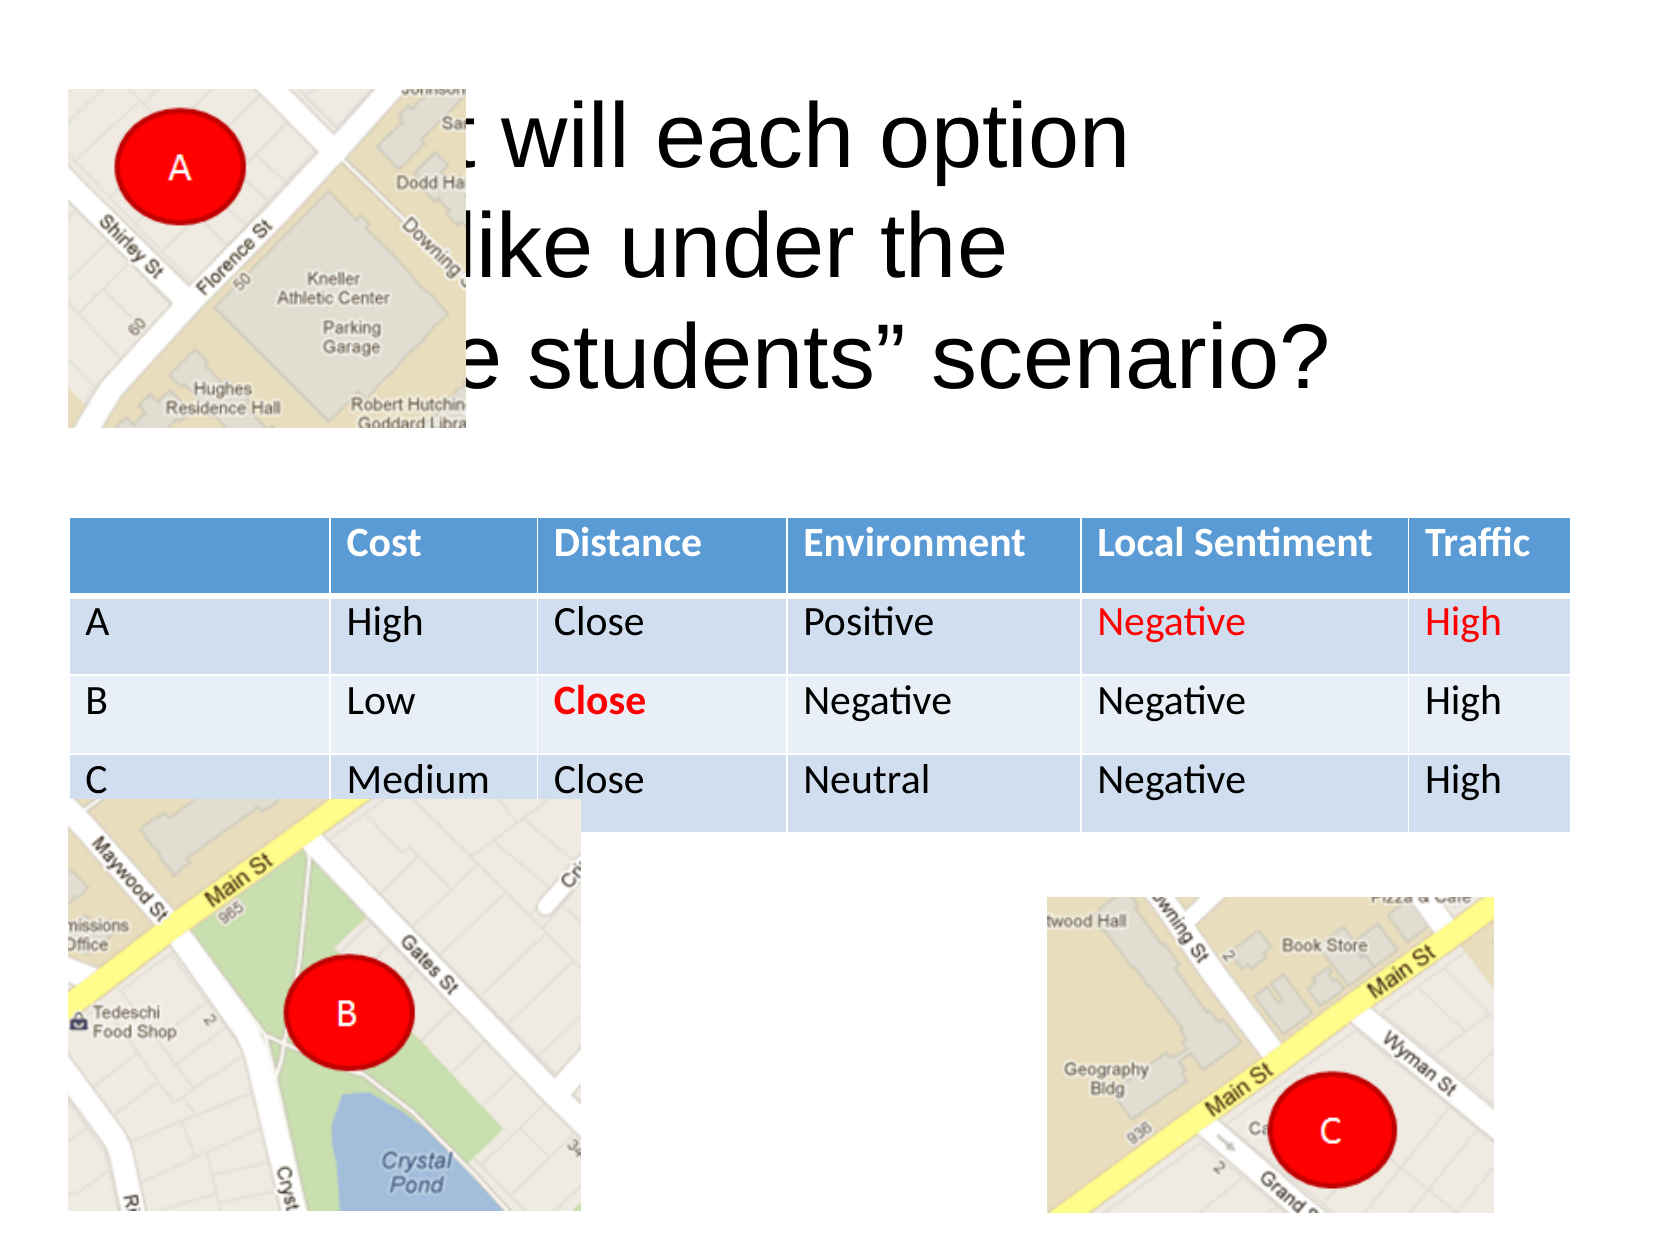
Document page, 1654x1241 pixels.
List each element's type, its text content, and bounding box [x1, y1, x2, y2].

table_cell Neutral [788, 755, 1080, 832]
table_header Distance [538, 518, 786, 593]
table_cell Low [331, 676, 537, 753]
table_header Cost [331, 518, 537, 593]
table_cell Positive [788, 599, 1080, 674]
table_cell Negative [1082, 599, 1408, 674]
table_header Local Sentiment [1082, 518, 1408, 593]
table_cell Close [538, 755, 786, 832]
table_cell Negative [788, 676, 1080, 753]
picture [68, 799, 581, 1211]
table_cell Negative [1082, 755, 1408, 832]
table_cell Medium [331, 755, 537, 799]
table_header Traffic [1409, 518, 1570, 593]
table_cell Close [538, 676, 786, 753]
table_cell High [1409, 755, 1570, 832]
title What will each option look like under the “more students” scenario? [466, 137, 1654, 345]
table_header Environment [788, 518, 1080, 593]
picture [1047, 897, 1494, 1213]
table_cell Close [538, 599, 786, 674]
table_cell A [70, 599, 329, 674]
table_cell High [331, 599, 537, 674]
table_cell High [1409, 676, 1570, 753]
picture [68, 89, 466, 428]
table_header [70, 518, 329, 593]
table_cell C [70, 755, 329, 799]
table_cell B [70, 676, 329, 753]
table_cell High [1409, 599, 1570, 674]
table_cell Negative [1082, 676, 1408, 753]
